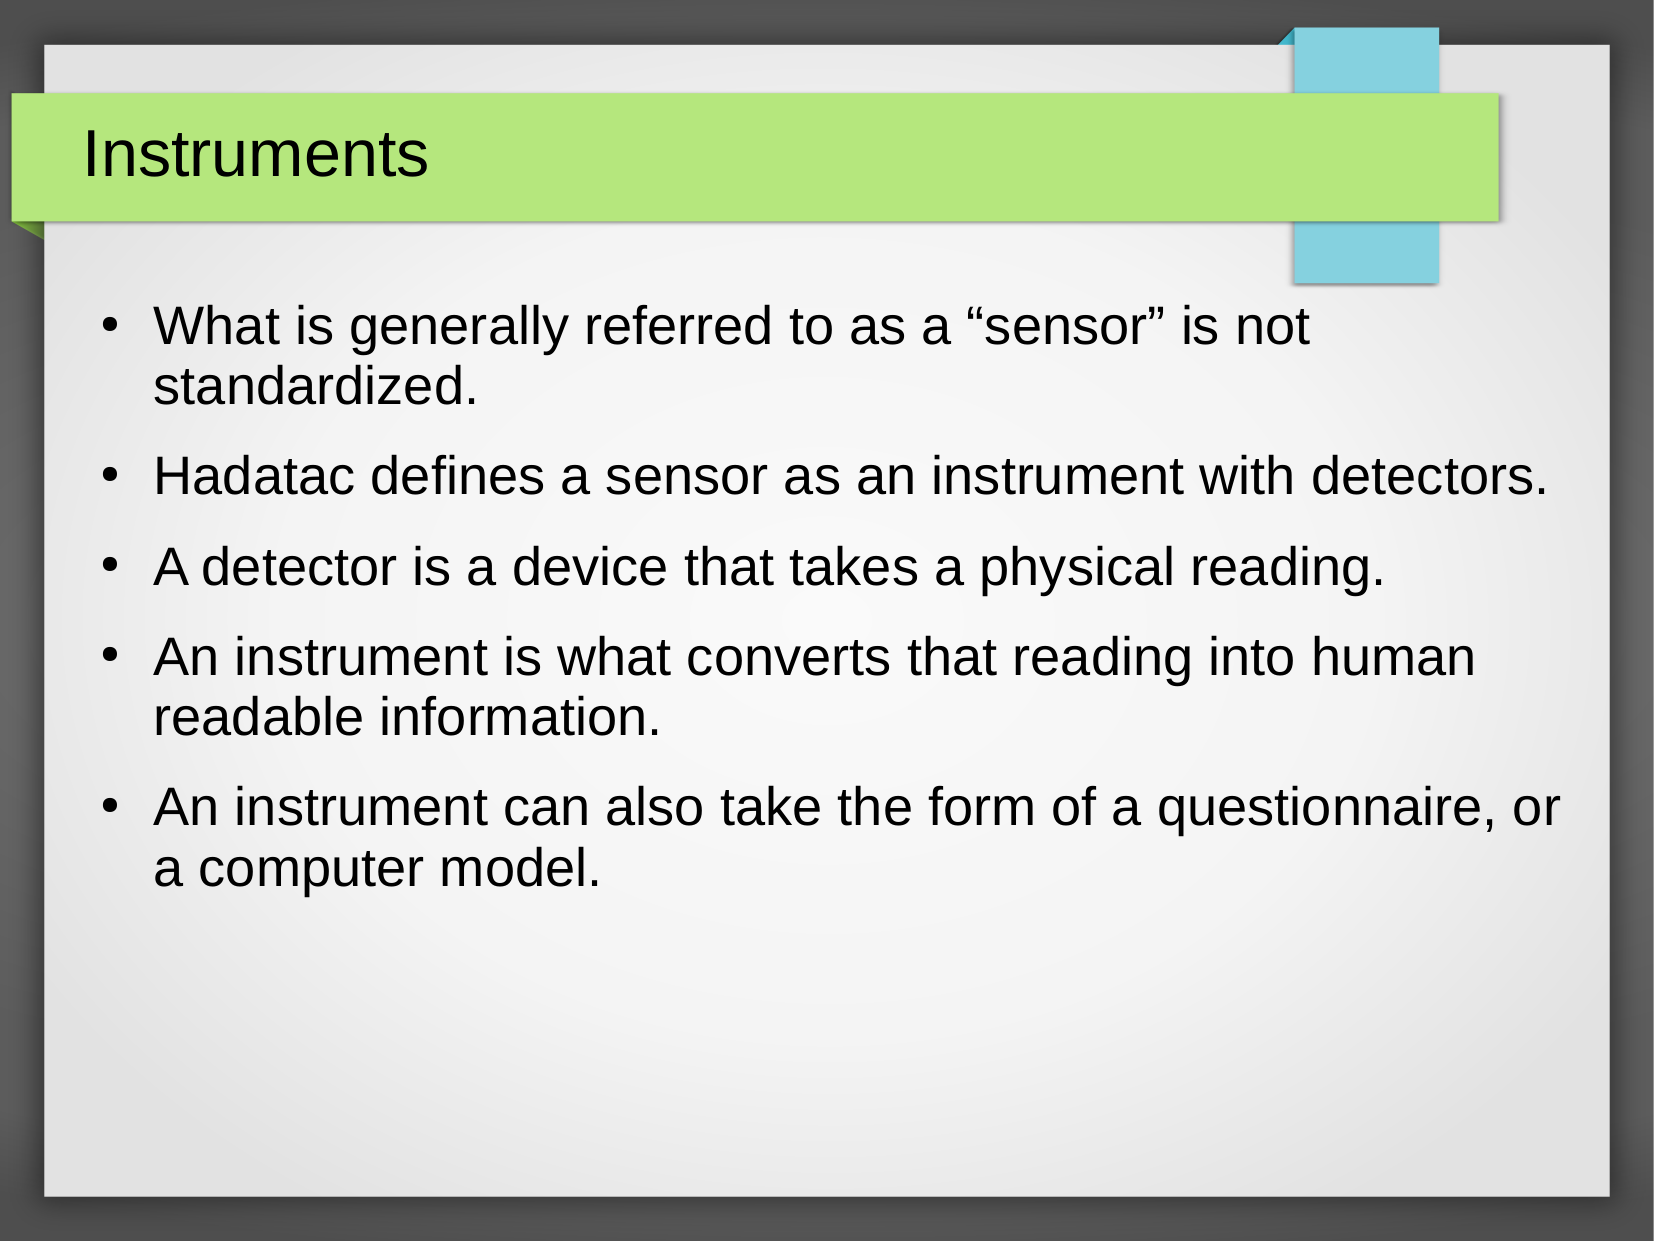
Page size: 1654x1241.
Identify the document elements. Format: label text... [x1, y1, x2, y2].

picture [0, 0, 1654, 1241]
list What is generally referred to as a “sensor” is not standardized. Hadatac defines a sensor as an instrument with detectors. A detector is a device that takes a physical reading. An instrument is what converts that reading into human readable information. An instrument can also take the form of a questionnaire, or a computer model. [82, 295, 1571, 1015]
title Instruments [82, 94, 1264, 213]
